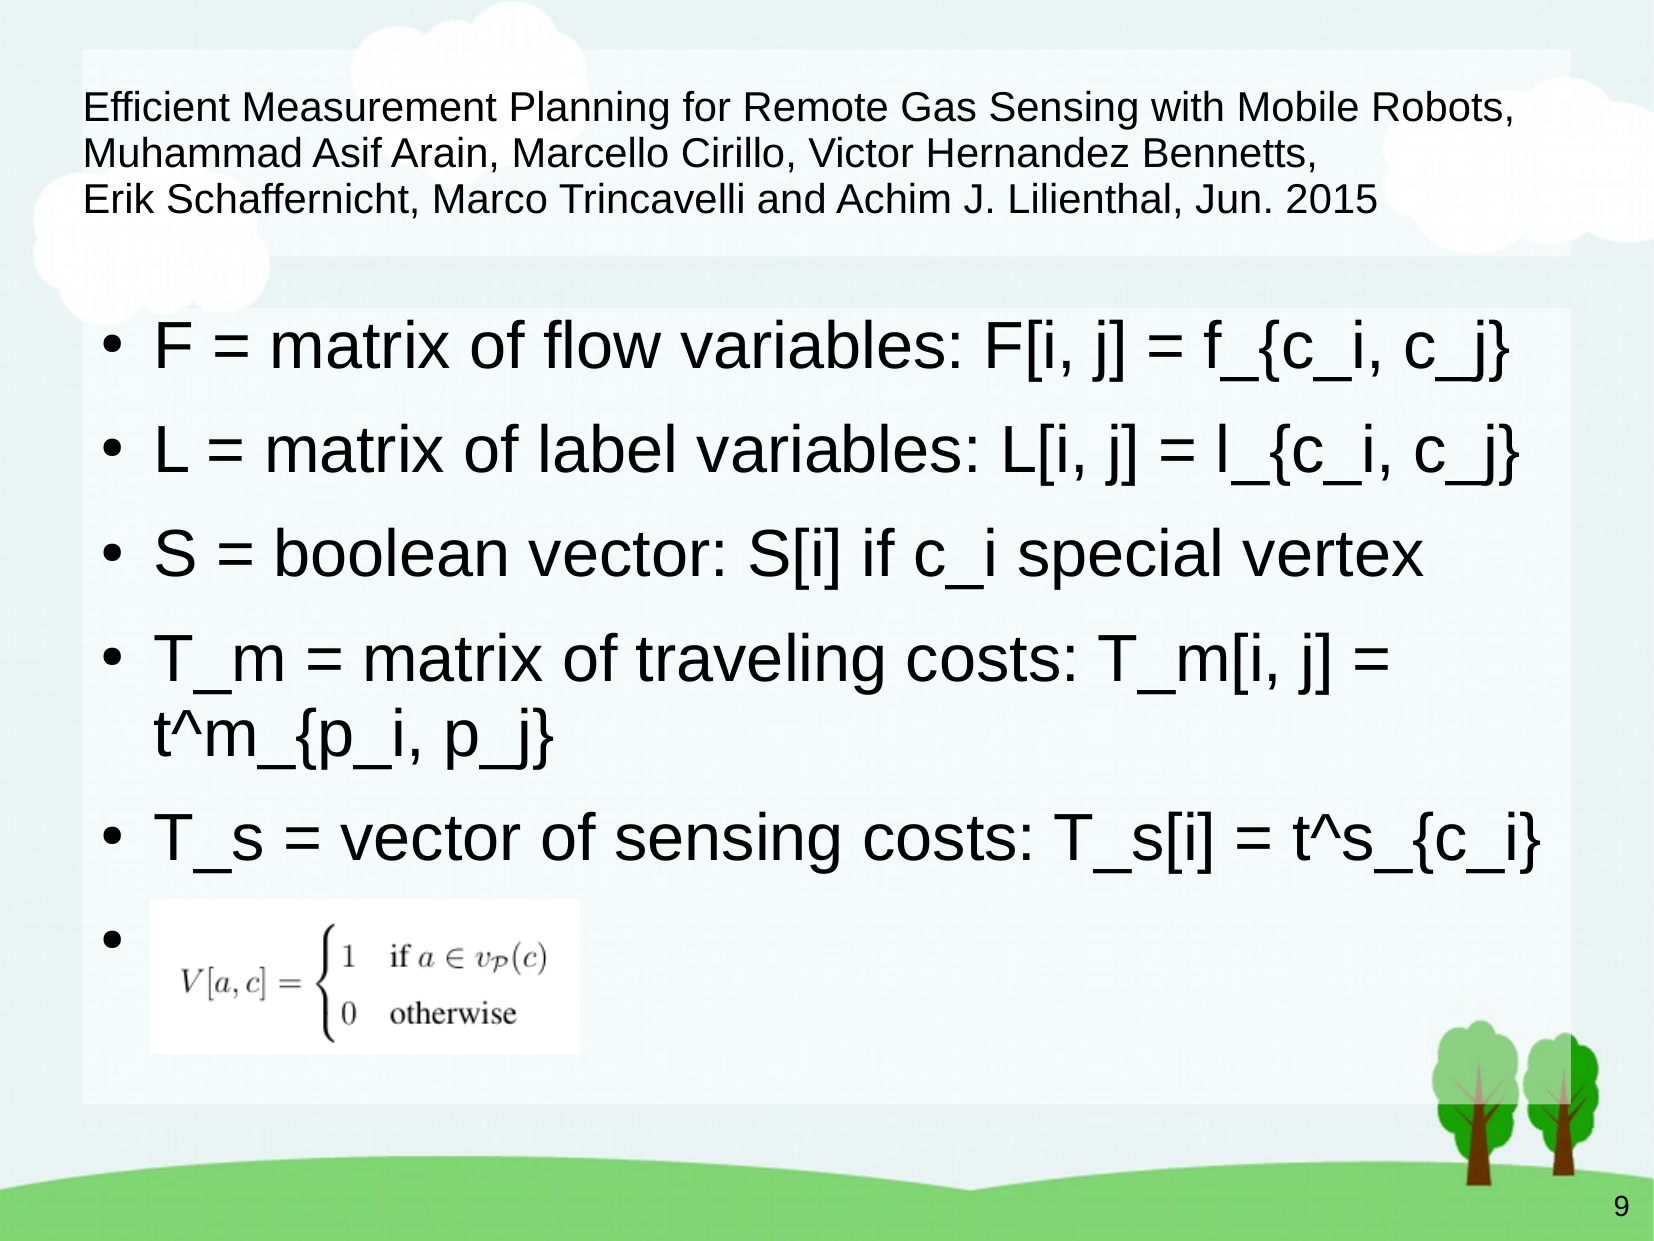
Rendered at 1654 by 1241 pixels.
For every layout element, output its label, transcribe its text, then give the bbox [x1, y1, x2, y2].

picture [0, 0, 1654, 1241]
title Efficient Measurement Planning for Remote Gas Sensing with Mobile Robots, Muhammad Asif Arain, Marcello Cirillo, Victor Hernandez Bennetts, Erik Schaffernicht, Marco Trincavelli and Achim J. Lilienthal, Jun. 2015 [82, 49, 1571, 257]
list F = matrix of flow variables: F[i, j] = f_{c_i, c_j} L = matrix of label variables: L[i, j] = l_{c_i, c_j} S = boolean vector: S[i] if c_i special vertex T_m = matrix of traveling costs: T_m[i, j] = t^m_{p_i, p_j} T_s = vector of sensing costs: T_s[i] = t^s_{c_i} [82, 307, 1571, 1105]
